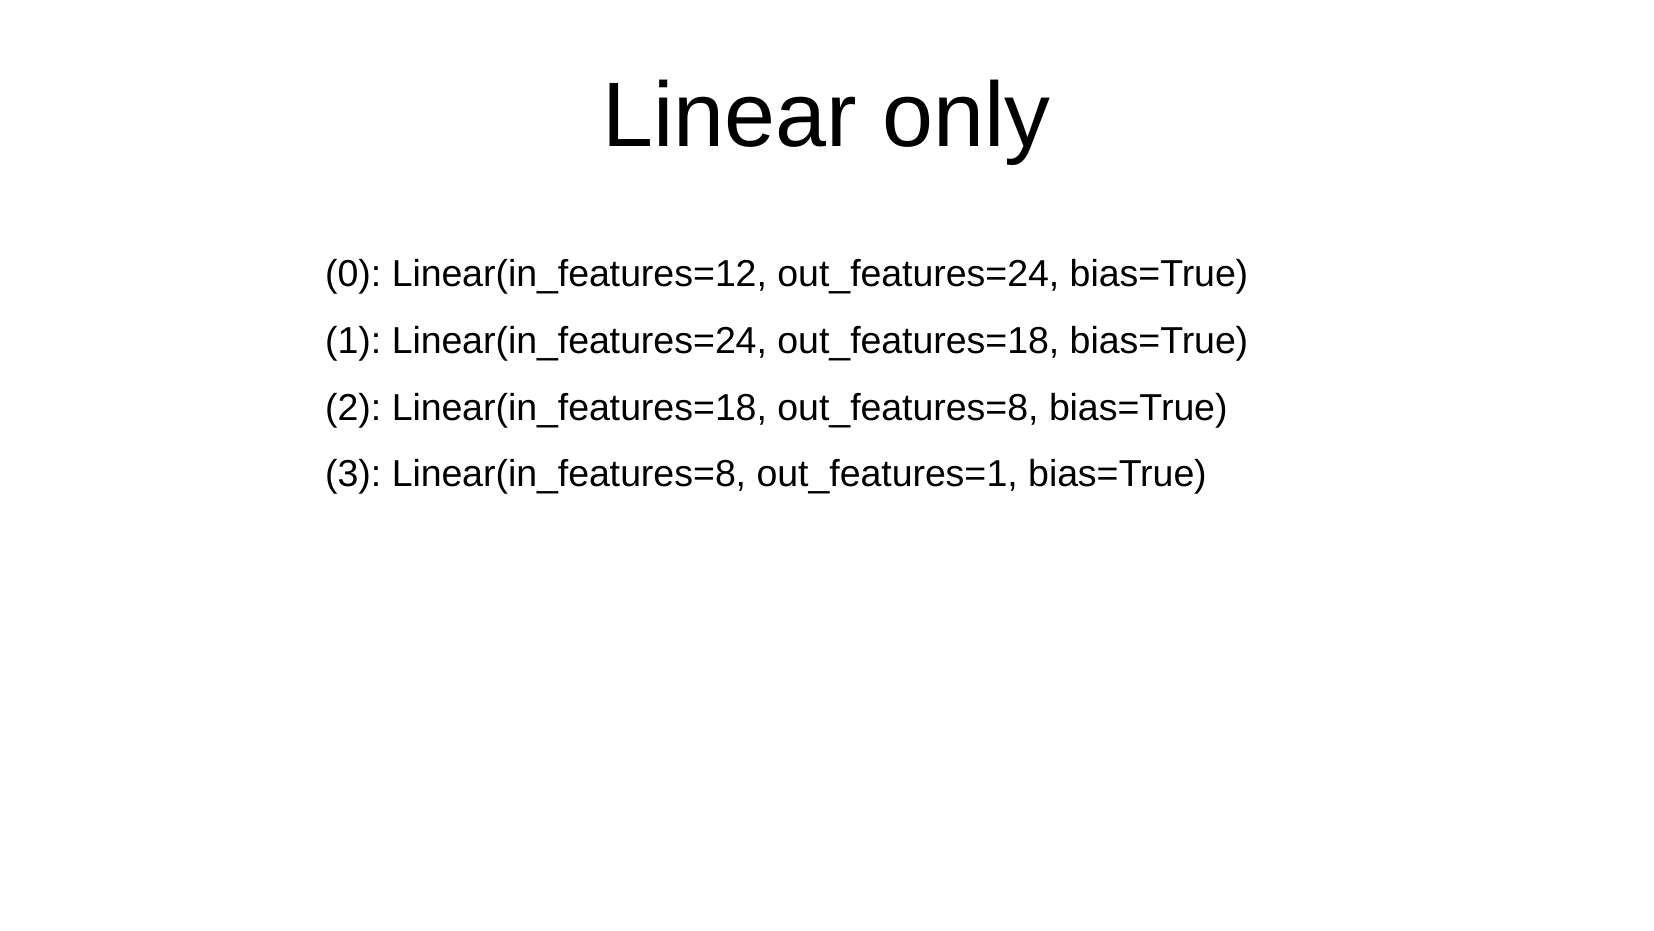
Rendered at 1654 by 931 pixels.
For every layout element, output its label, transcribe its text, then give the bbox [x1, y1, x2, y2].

text_box (0): Linear(in_features=12, out_features=24, bias=True) (1): Linear(in_features=24, out_features=18, bias=True) (2): Linear(in_features=18, out_features=8, bias=True) (3): Linear(in_features=8, out_features=1, bias=True) [300, 245, 1654, 931]
title Linear only [82, 37, 1571, 193]
